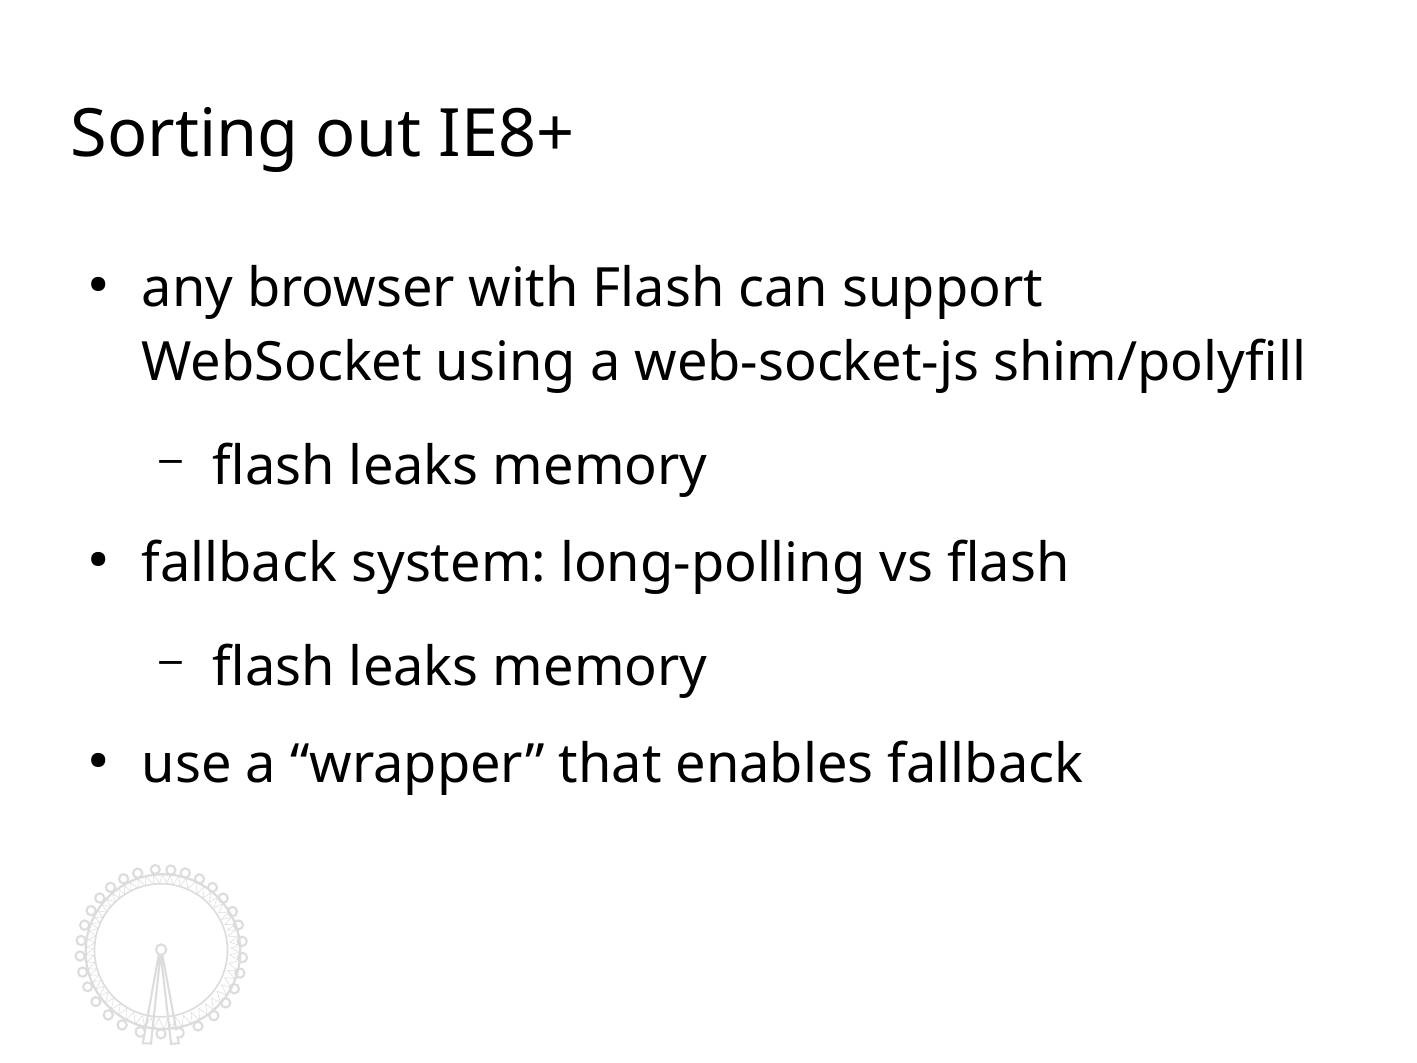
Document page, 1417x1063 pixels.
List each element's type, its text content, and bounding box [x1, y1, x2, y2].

list any browser with Flash can support WebSocket using a web-socket-js shim/polyfill flash leaks memory fallback system: long-polling vs flash flash leaks memory use a “wrapper” that enables fallback [70, 248, 1318, 865]
title Sorting out IE8+ [70, 42, 1346, 220]
